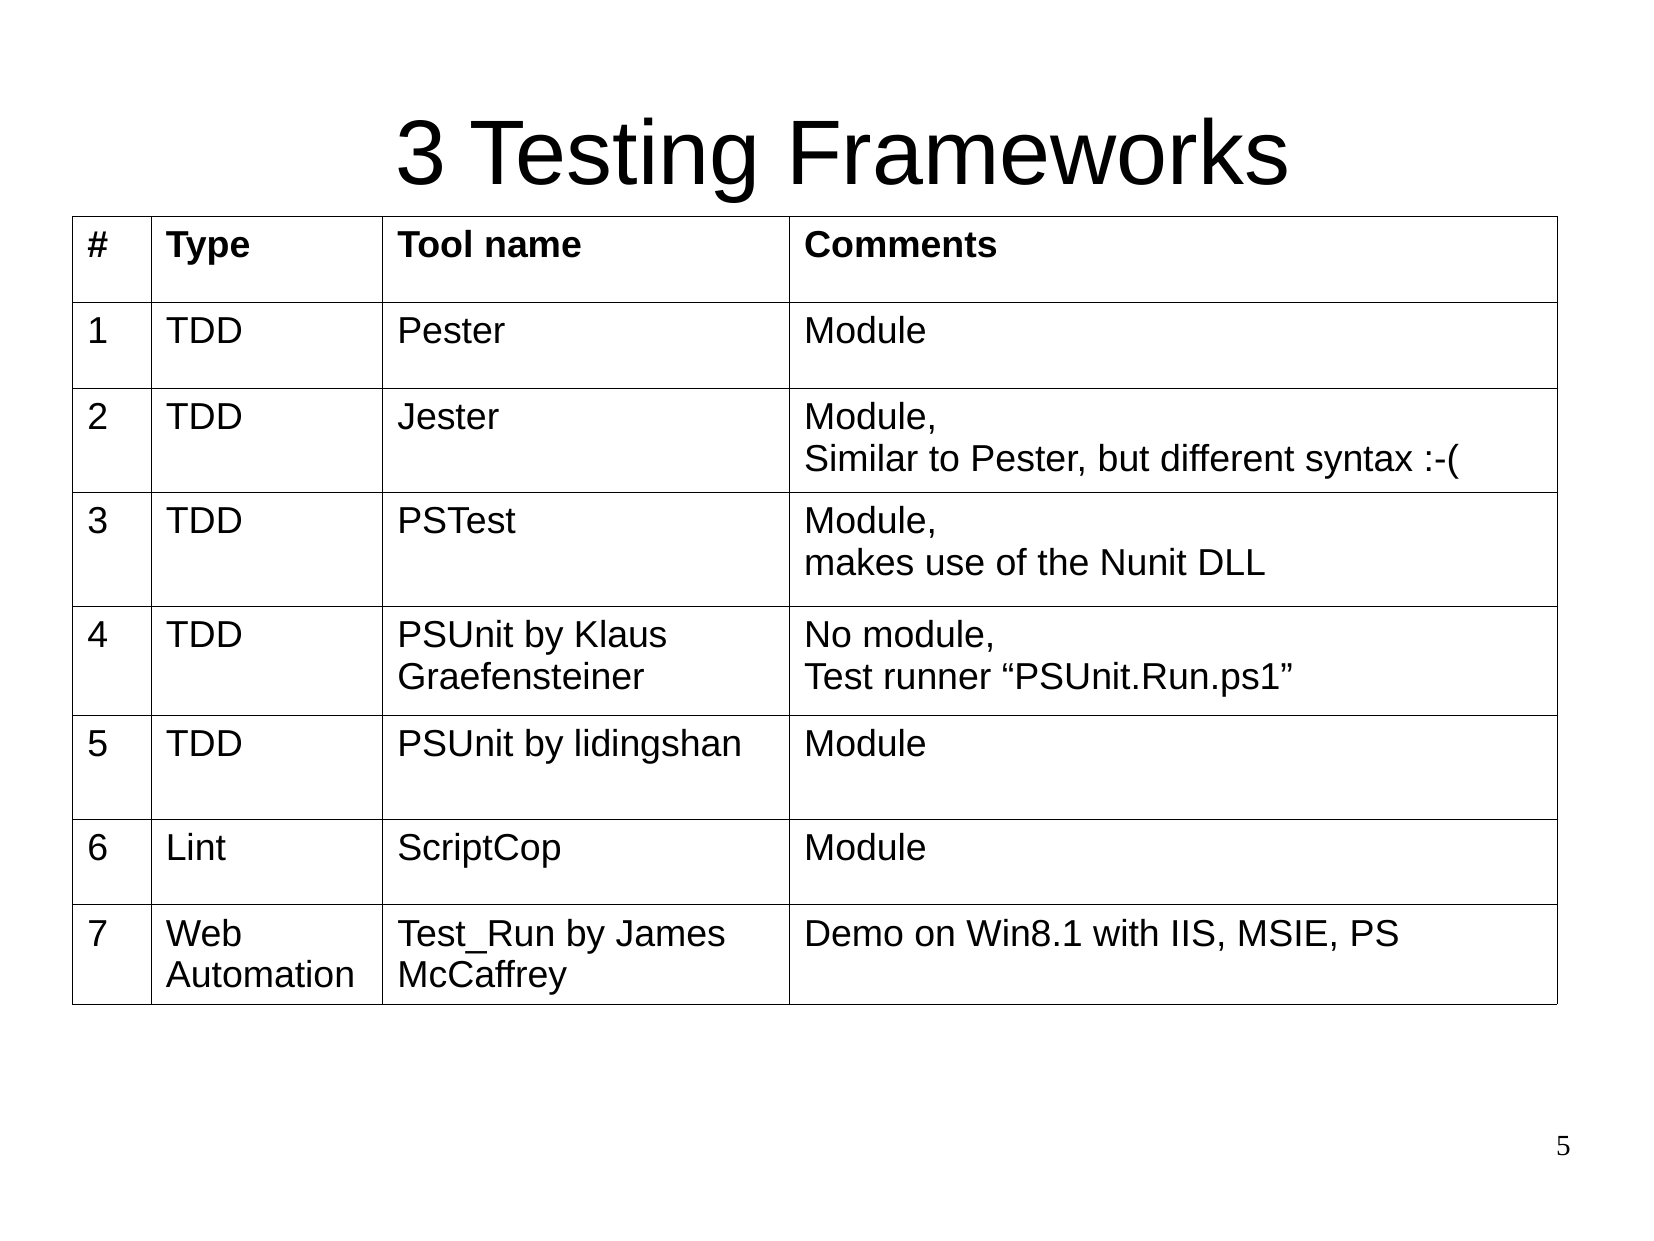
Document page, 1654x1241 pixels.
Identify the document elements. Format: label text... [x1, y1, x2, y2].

table_cell 1 [73, 303, 151, 388]
table_cell PSUnit by Klaus Graefensteiner [383, 607, 789, 715]
table_header Comments [790, 217, 1557, 302]
table_cell Lint [152, 820, 382, 904]
table_cell 6 [73, 820, 151, 904]
table_cell PSUnit by lidingshan [383, 716, 789, 819]
table_header Tool name [383, 217, 789, 302]
table_cell Module, Similar to Pester, but different syntax :-( [790, 389, 1557, 492]
title 3 Testing Frameworks [82, 49, 1571, 257]
table_cell TDD [152, 303, 382, 388]
table_cell ScriptCop [383, 820, 789, 904]
table_cell 3 [73, 493, 151, 606]
table_cell Pester [383, 303, 789, 388]
table_cell Module, makes use of the Nunit DLL [790, 493, 1557, 606]
table_cell Module [790, 820, 1557, 904]
table_cell Web Automation [152, 905, 382, 1004]
table_cell Demo on Win8.1 with IIS, MSIE, PS [790, 905, 1557, 1004]
table_cell Jester [383, 389, 789, 492]
table_header Type [152, 217, 382, 302]
table_cell TDD [152, 716, 382, 819]
table_cell Test_Run by James McCaffrey [383, 905, 789, 1004]
table_cell TDD [152, 389, 382, 492]
table_cell TDD [152, 493, 382, 606]
table_cell Module [790, 303, 1557, 388]
table_cell TDD [152, 607, 382, 715]
table_cell Module [790, 716, 1557, 819]
table_cell 7 [73, 905, 151, 1004]
table_cell PSTest [383, 493, 789, 606]
table_cell 2 [73, 389, 151, 492]
table_cell 5 [73, 716, 151, 819]
table_header # [73, 217, 151, 302]
table_cell No module, Test runner “PSUnit.Run.ps1” [790, 607, 1557, 715]
table_cell 4 [73, 607, 151, 715]
